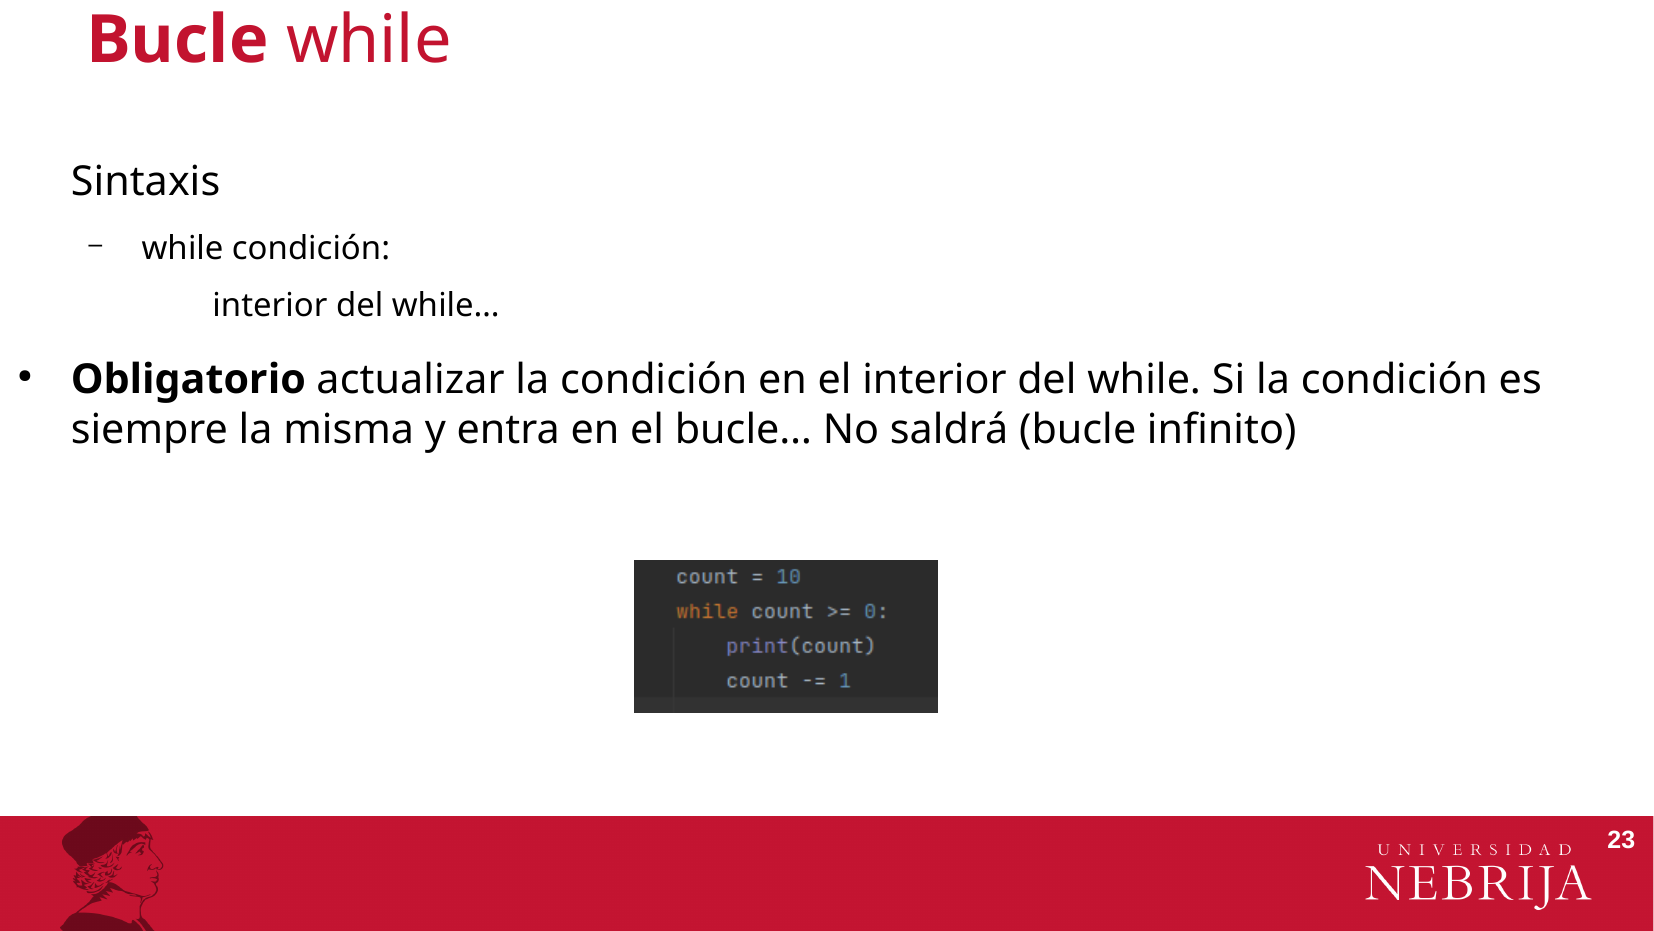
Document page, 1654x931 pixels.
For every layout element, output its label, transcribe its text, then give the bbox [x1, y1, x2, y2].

list Sintaxis while condición: interior del while… Obligatorio actualizar la condición en el interior del while. Si la condición es siempre la misma y entra en el bucle… No saldrá (bucle infinito) [0, 75, 1654, 826]
text_box Bucle while [0, 0, 1650, 75]
picture [0, 826, 1654, 931]
picture [634, 560, 938, 713]
